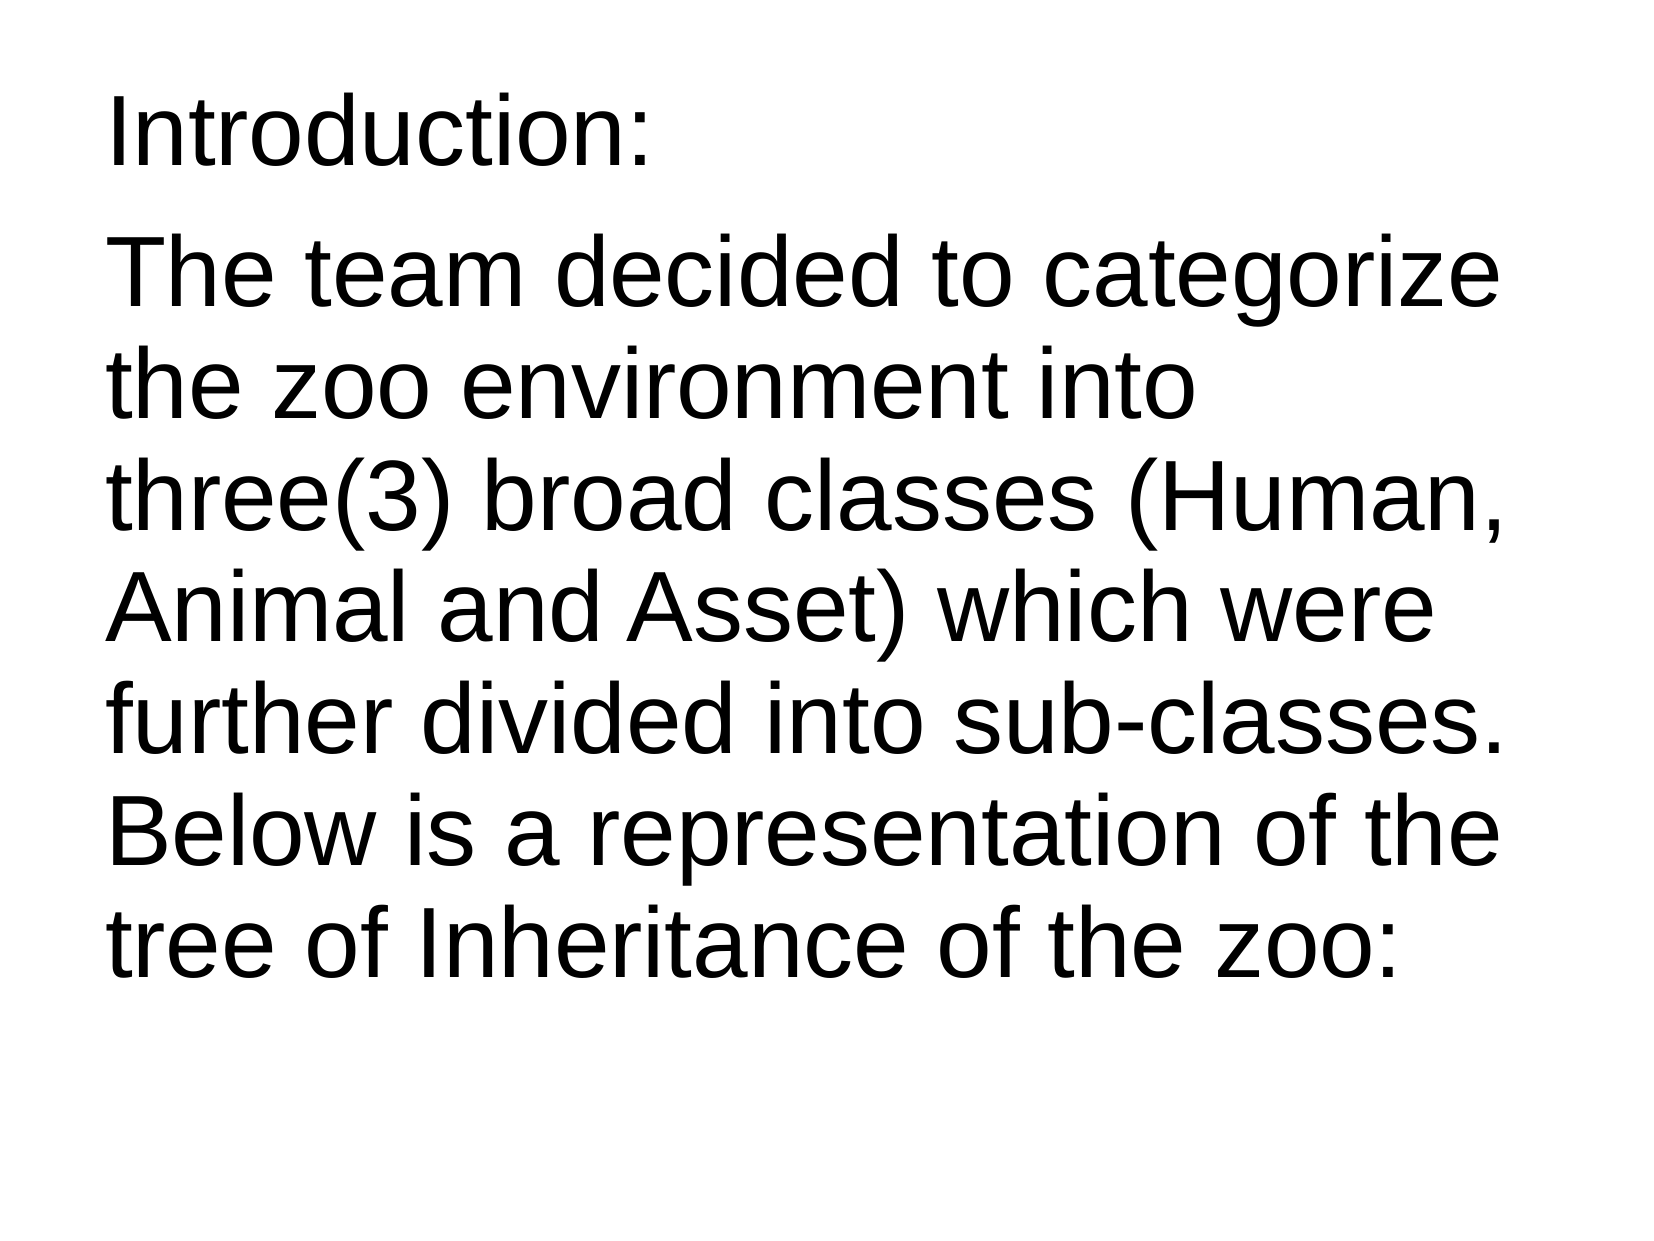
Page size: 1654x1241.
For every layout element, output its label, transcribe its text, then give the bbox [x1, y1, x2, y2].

list Introduction: The team decided to categorize the zoo environment into three(3) broad classes (Human, Animal and Asset) which were further divided into sub-classes. Below is a representation of the tree of Inheritance of the zoo: [105, 75, 1561, 1141]
